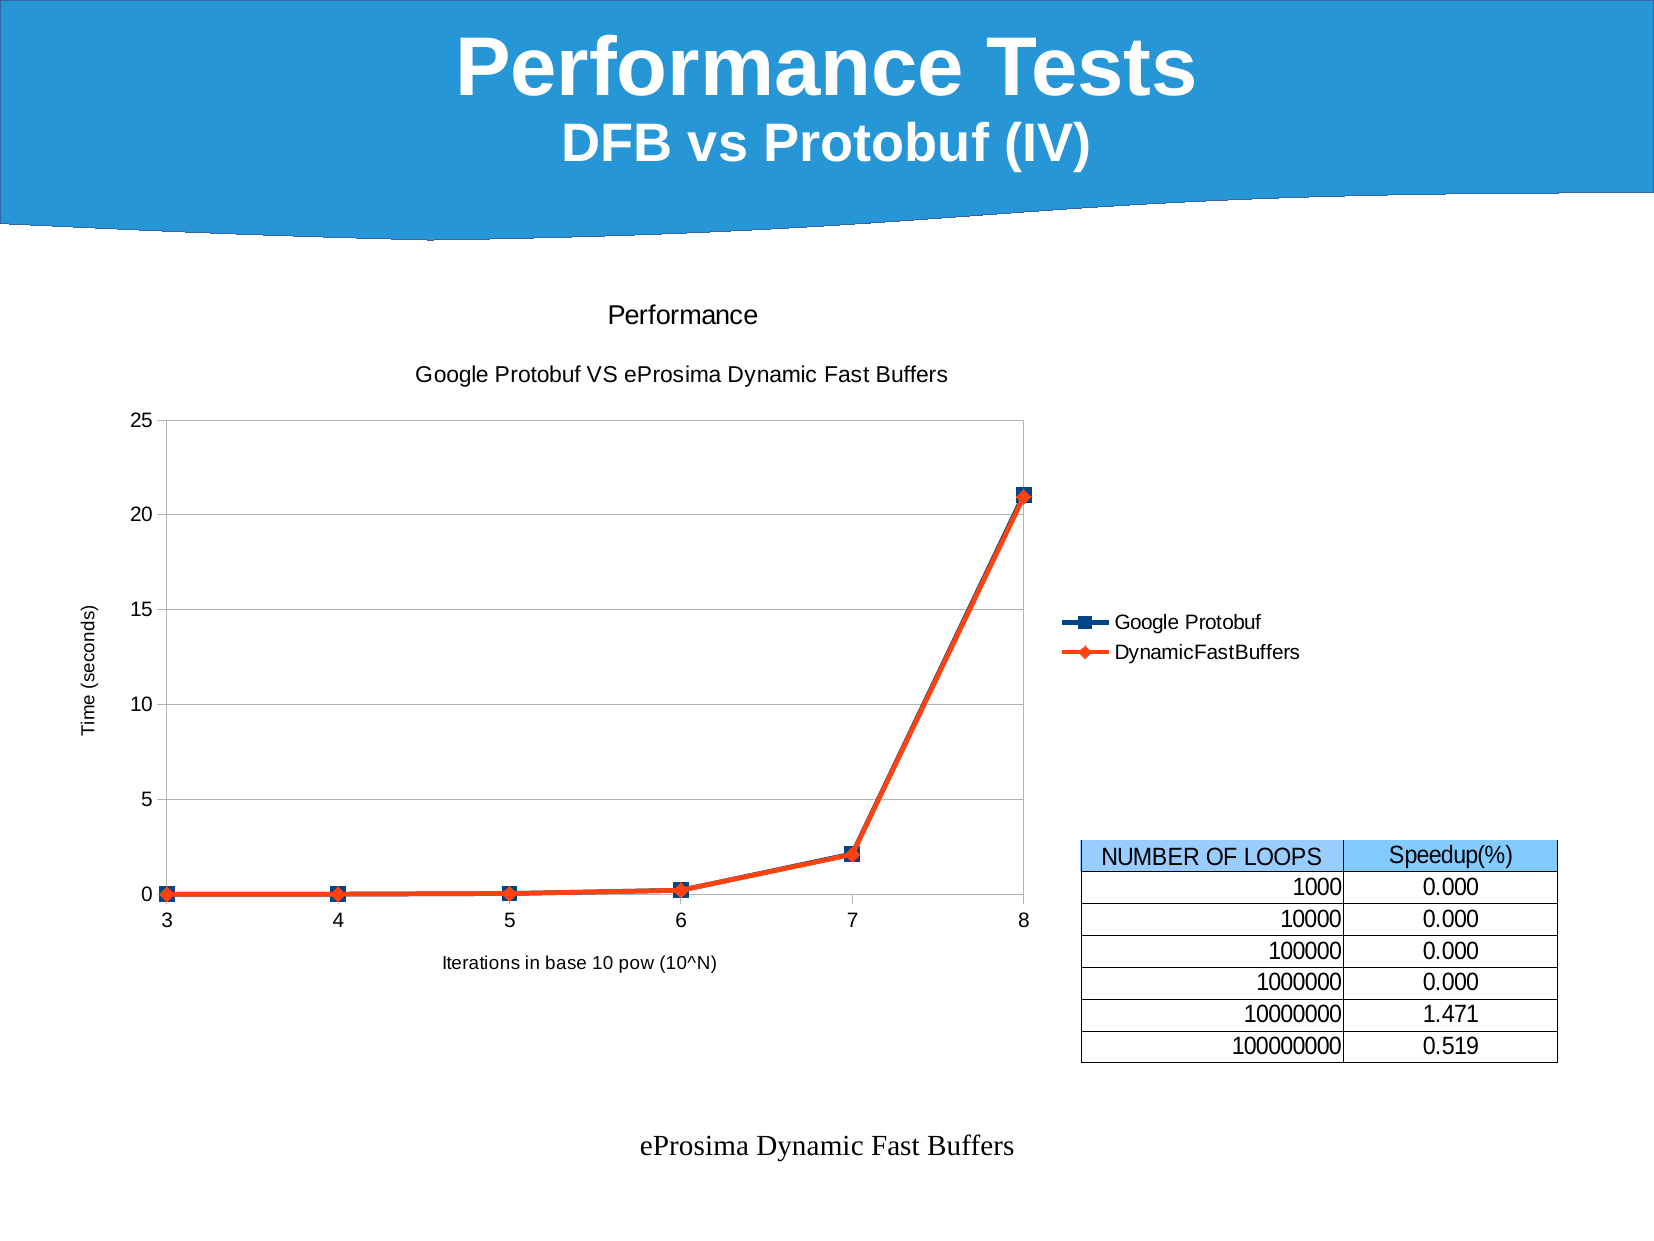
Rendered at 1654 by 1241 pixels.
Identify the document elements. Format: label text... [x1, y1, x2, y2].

picture [1080, 840, 1561, 1066]
chart [45, 270, 1321, 1006]
text_box Performance Tests DFB vs Protobuf (IV) [0, 0, 1654, 241]
